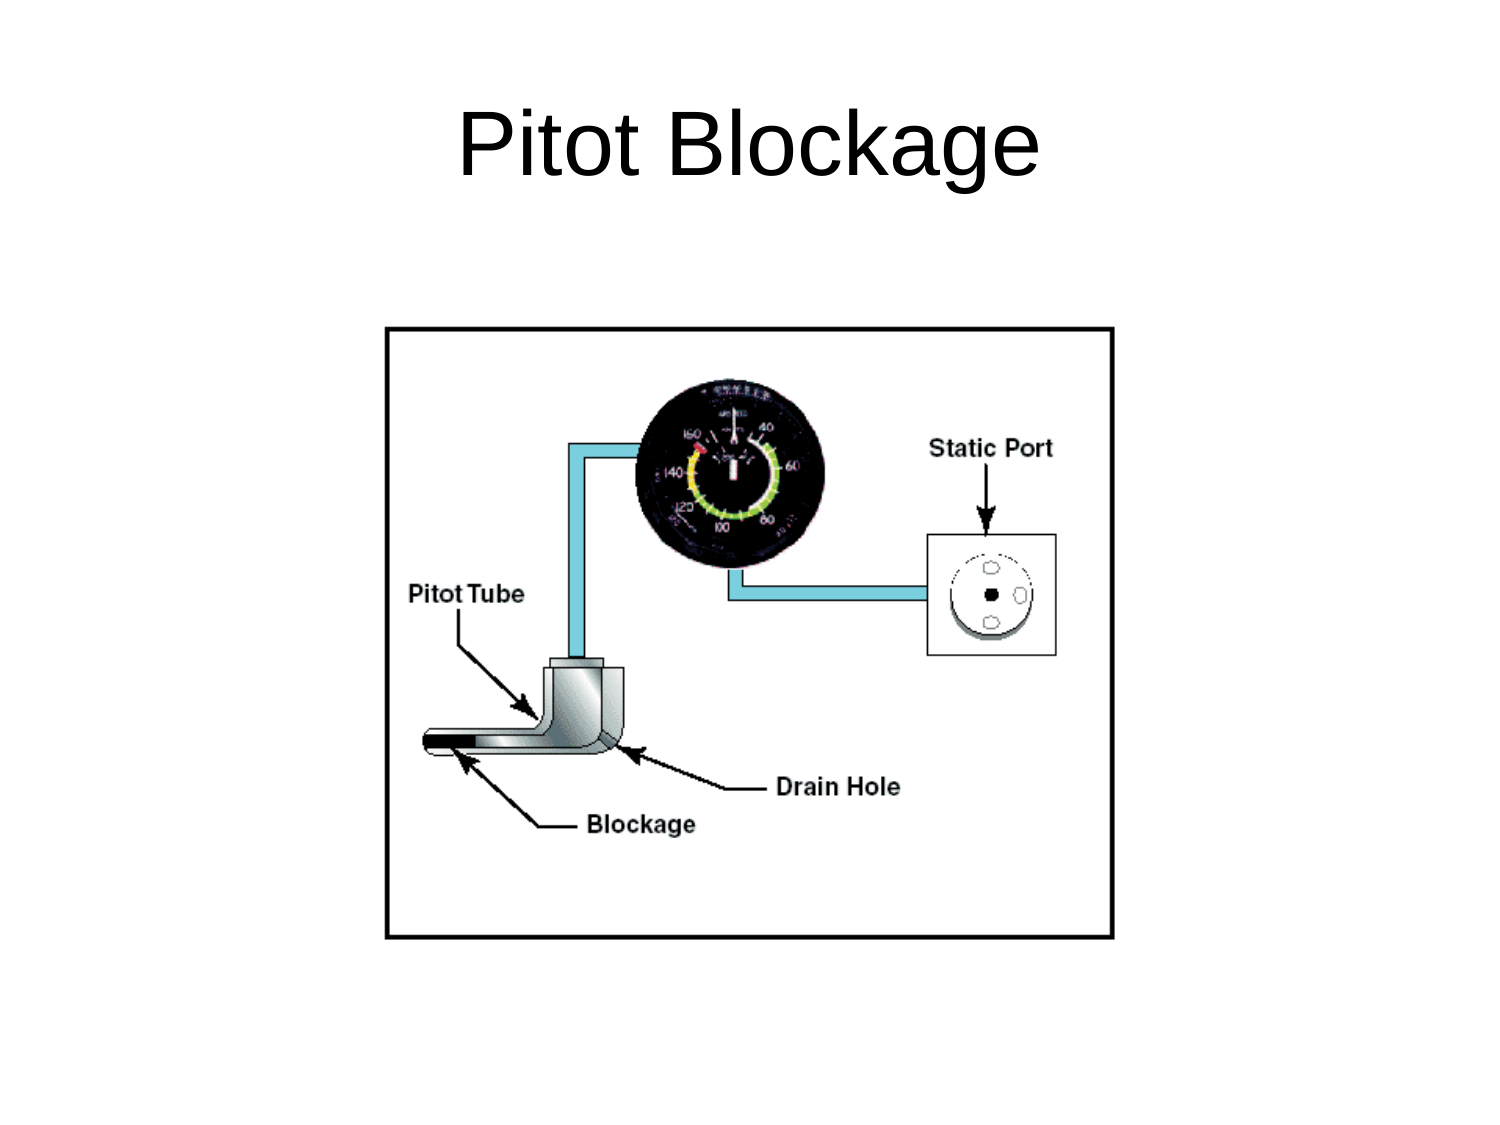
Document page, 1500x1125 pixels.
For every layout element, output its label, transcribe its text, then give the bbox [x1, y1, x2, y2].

title Pitot Blockage [75, 45, 1426, 233]
text_box [382, 324, 1118, 943]
